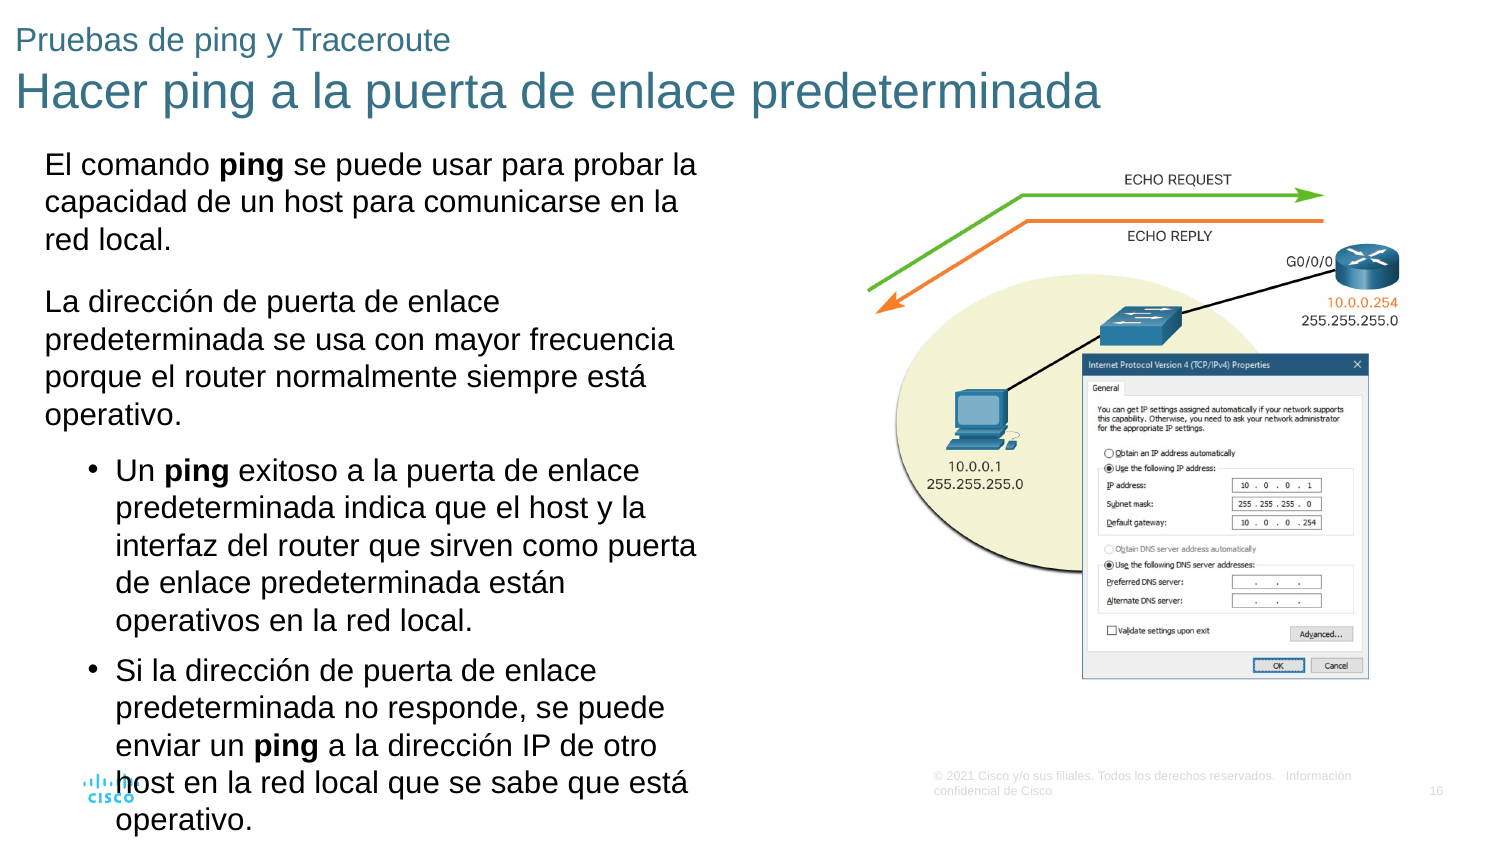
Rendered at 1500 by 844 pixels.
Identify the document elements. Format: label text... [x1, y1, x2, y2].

list El comando ping se puede usar para probar la capacidad de un host para comunicarse en la red local. La dirección de puerta de enlace predeterminada se usa con mayor frecuencia porque el router normalmente siempre está operativo. Un ping exitoso a la puerta de enlace predeterminada indica que el host y la interfaz del router que sirven como puerta de enlace predeterminada están operativos en la red local. Si la dirección de puerta de enlace predeterminada no responde, se puede enviar un ping a la dirección IP de otro host en la red local que se sabe que está operativo. [29, 136, 750, 778]
picture [856, 153, 1419, 691]
title Pruebas de ping y Traceroute Hacer ping a la puerta de enlace predeterminada [0, 19, 1500, 117]
